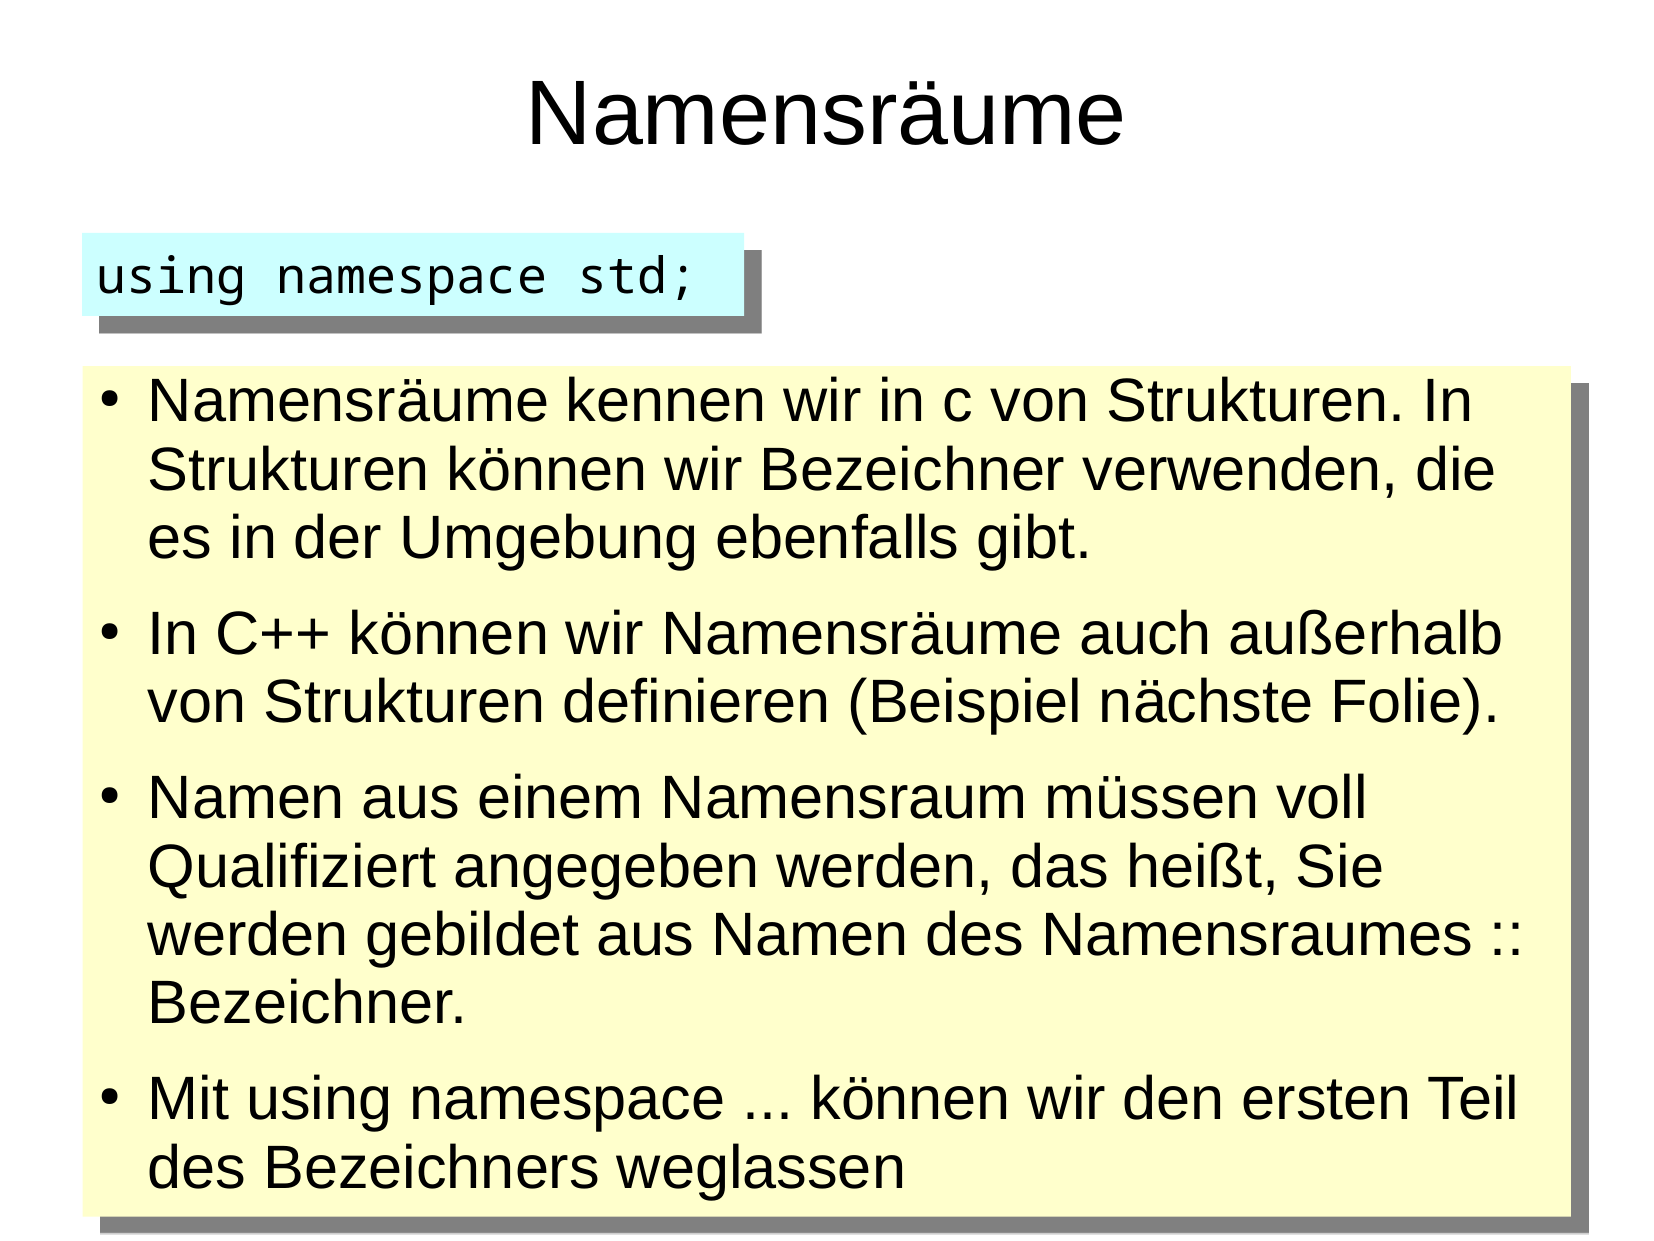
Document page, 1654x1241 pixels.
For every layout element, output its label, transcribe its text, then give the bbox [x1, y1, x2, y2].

text_box using namespace std; [82, 232, 745, 306]
title Namensräume [82, 49, 1571, 178]
list Namensräume kennen wir in c von Strukturen. In Strukturen können wir Bezeichner verwenden, die es in der Umgebung ebenfalls gibt. In C++ können wir Namensräume auch außerhalb von Strukturen definieren (Beispiel nächste Folie). Namen aus einem Namensraum müssen voll Qualifiziert angegeben werden, das heißt, Sie werden gebildet aus Namen des Namensraumes :: Bezeichner. Mit using namespace ... können wir den ersten Teil des Bezeichners weglassen [82, 366, 1571, 1217]
